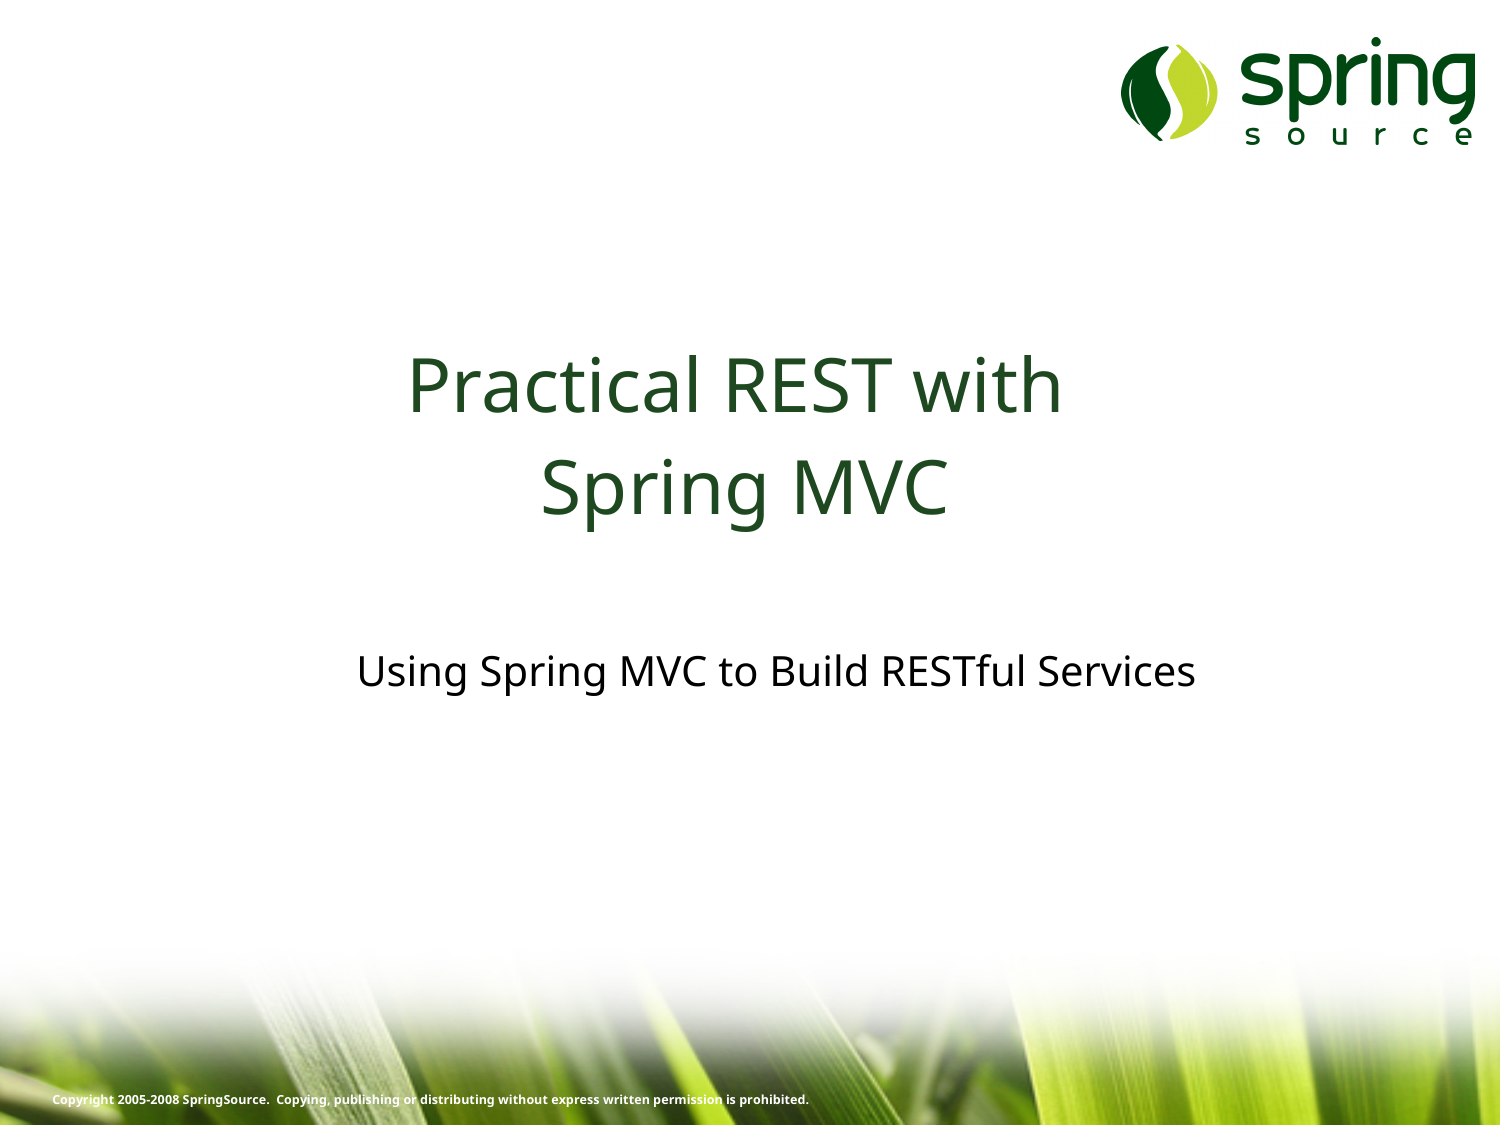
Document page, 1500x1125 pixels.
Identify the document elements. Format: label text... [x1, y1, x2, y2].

picture [0, 944, 1500, 1125]
picture [1121, 37, 1475, 145]
subtitle Using Spring MVC to Build RESTful Services [214, 499, 1265, 788]
title Practical REST with Spring MVC [107, 335, 1383, 534]
